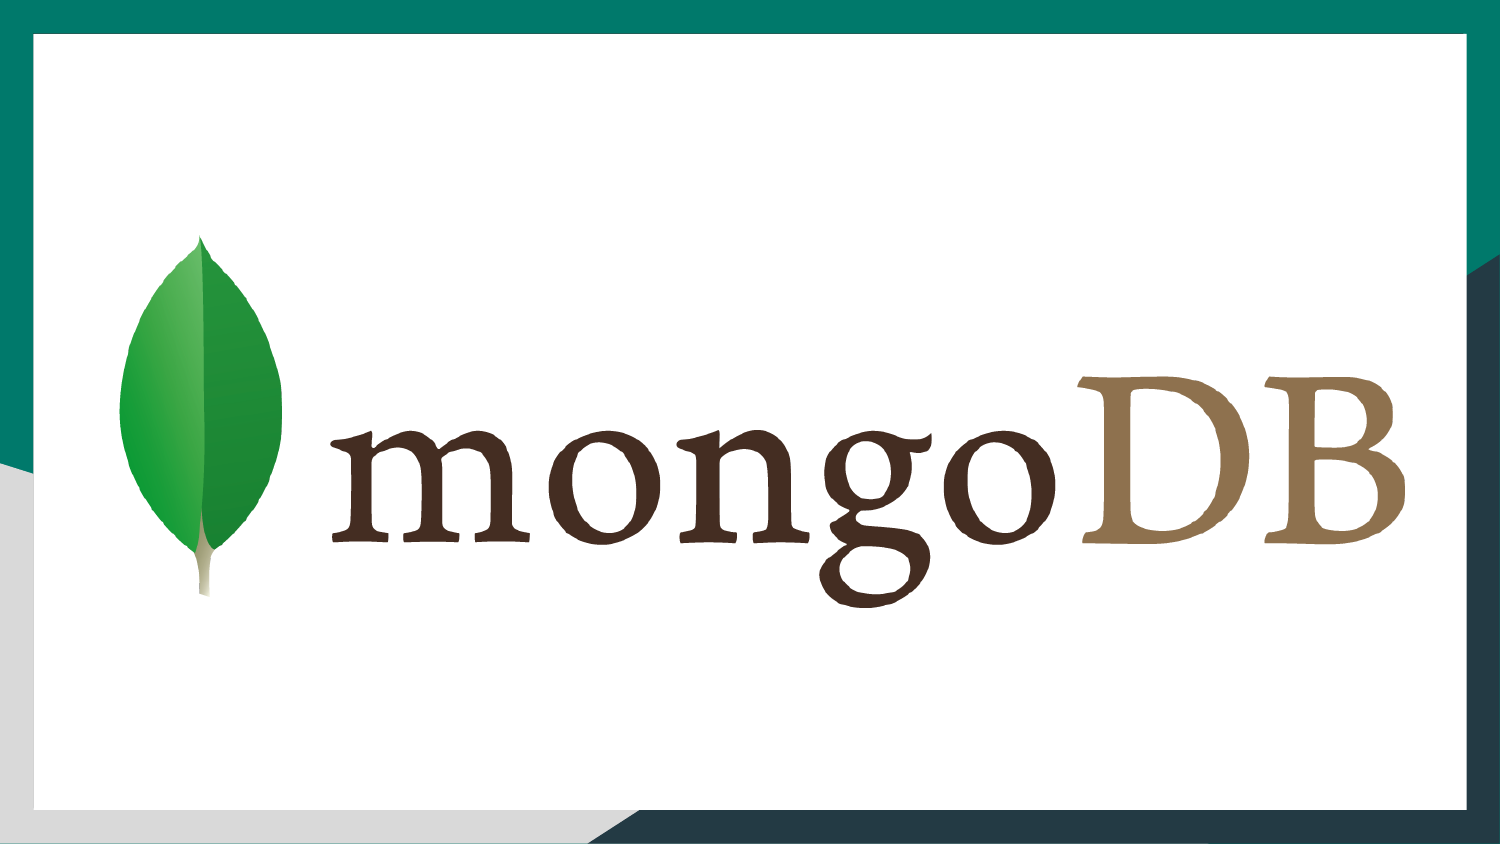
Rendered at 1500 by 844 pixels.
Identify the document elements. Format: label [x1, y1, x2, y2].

picture [69, 191, 1452, 653]
